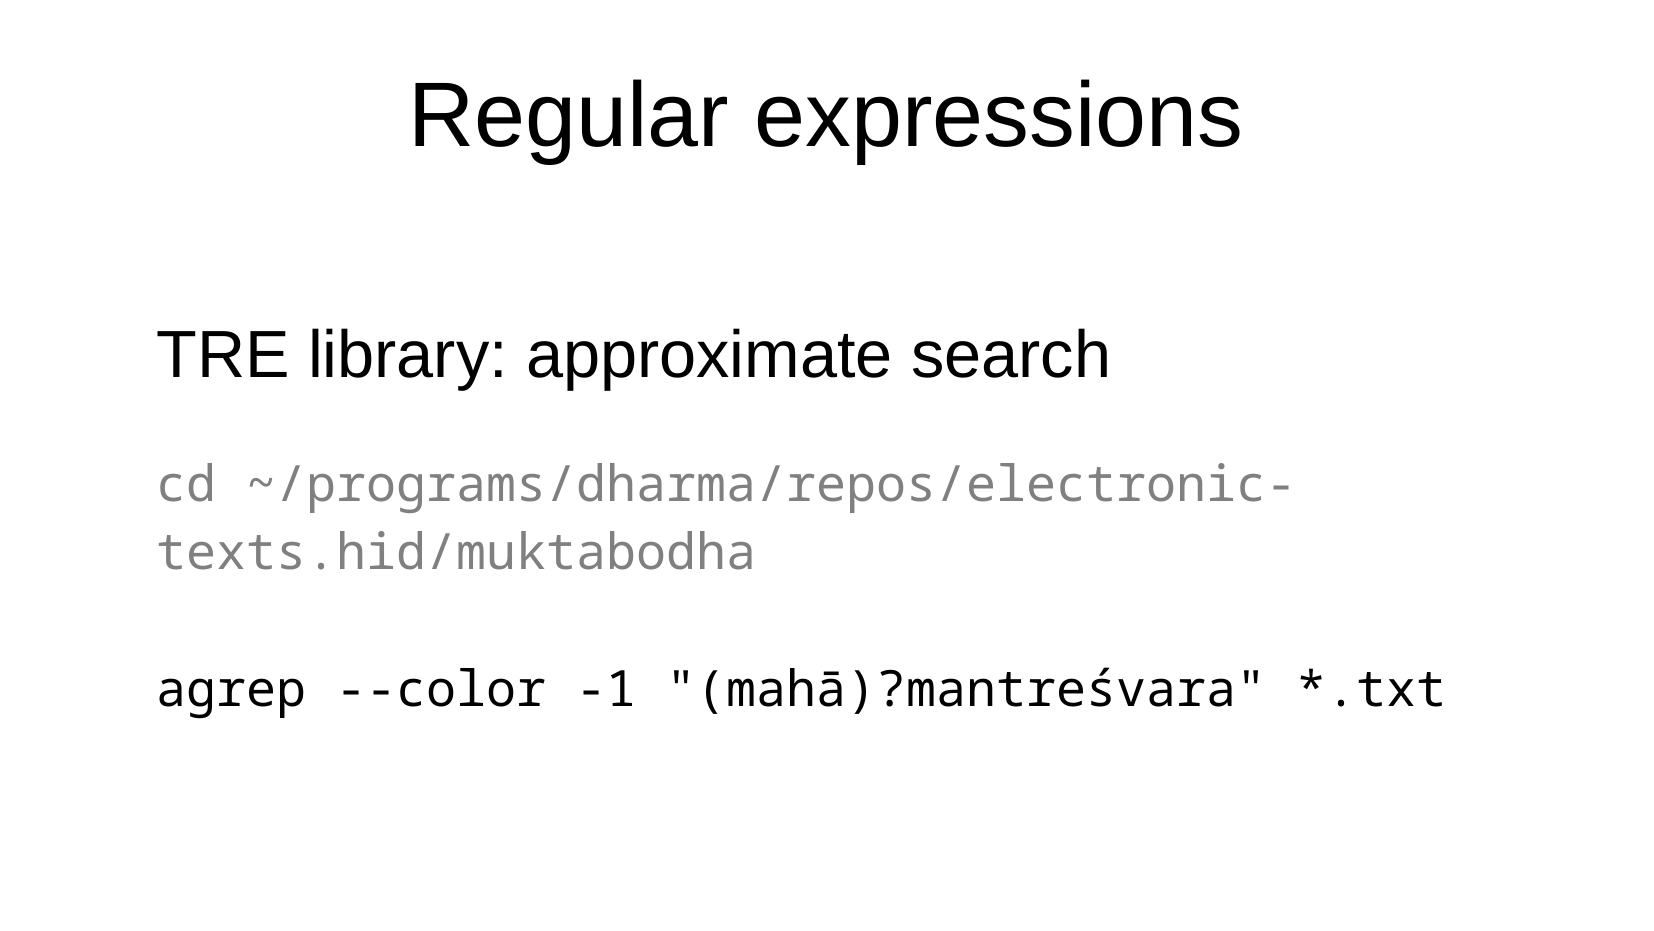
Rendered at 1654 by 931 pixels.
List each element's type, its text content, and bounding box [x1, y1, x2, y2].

title Regular expressions [82, 37, 1571, 193]
subtitle TRE library: approximate search cd ~/programs/dharma/repos/electronic-texts.hid/muktabodha agrep --color -1 "(mahā)?mantreśvara" *.txt [82, 317, 1571, 931]
